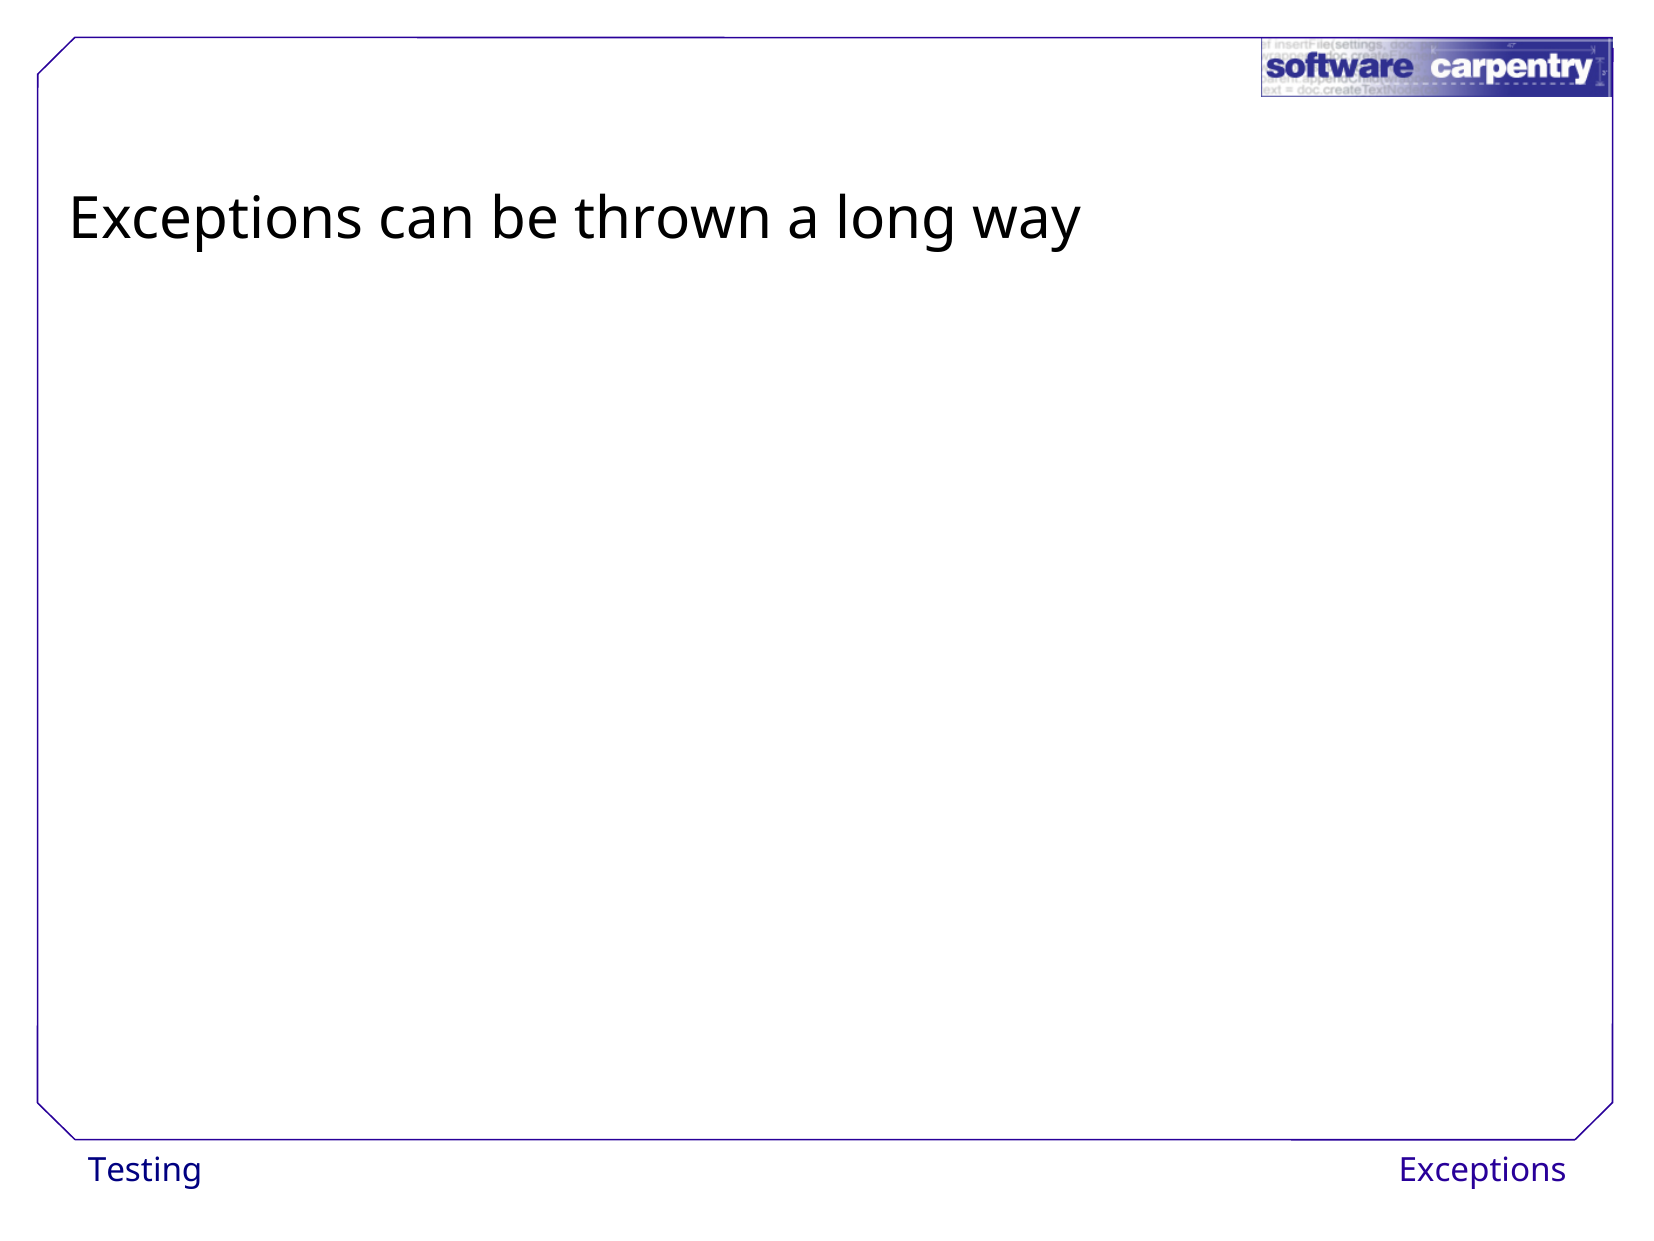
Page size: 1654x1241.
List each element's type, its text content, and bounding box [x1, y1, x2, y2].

picture [1261, 39, 1613, 97]
text_box Exceptions can be thrown a long way [53, 138, 1247, 259]
